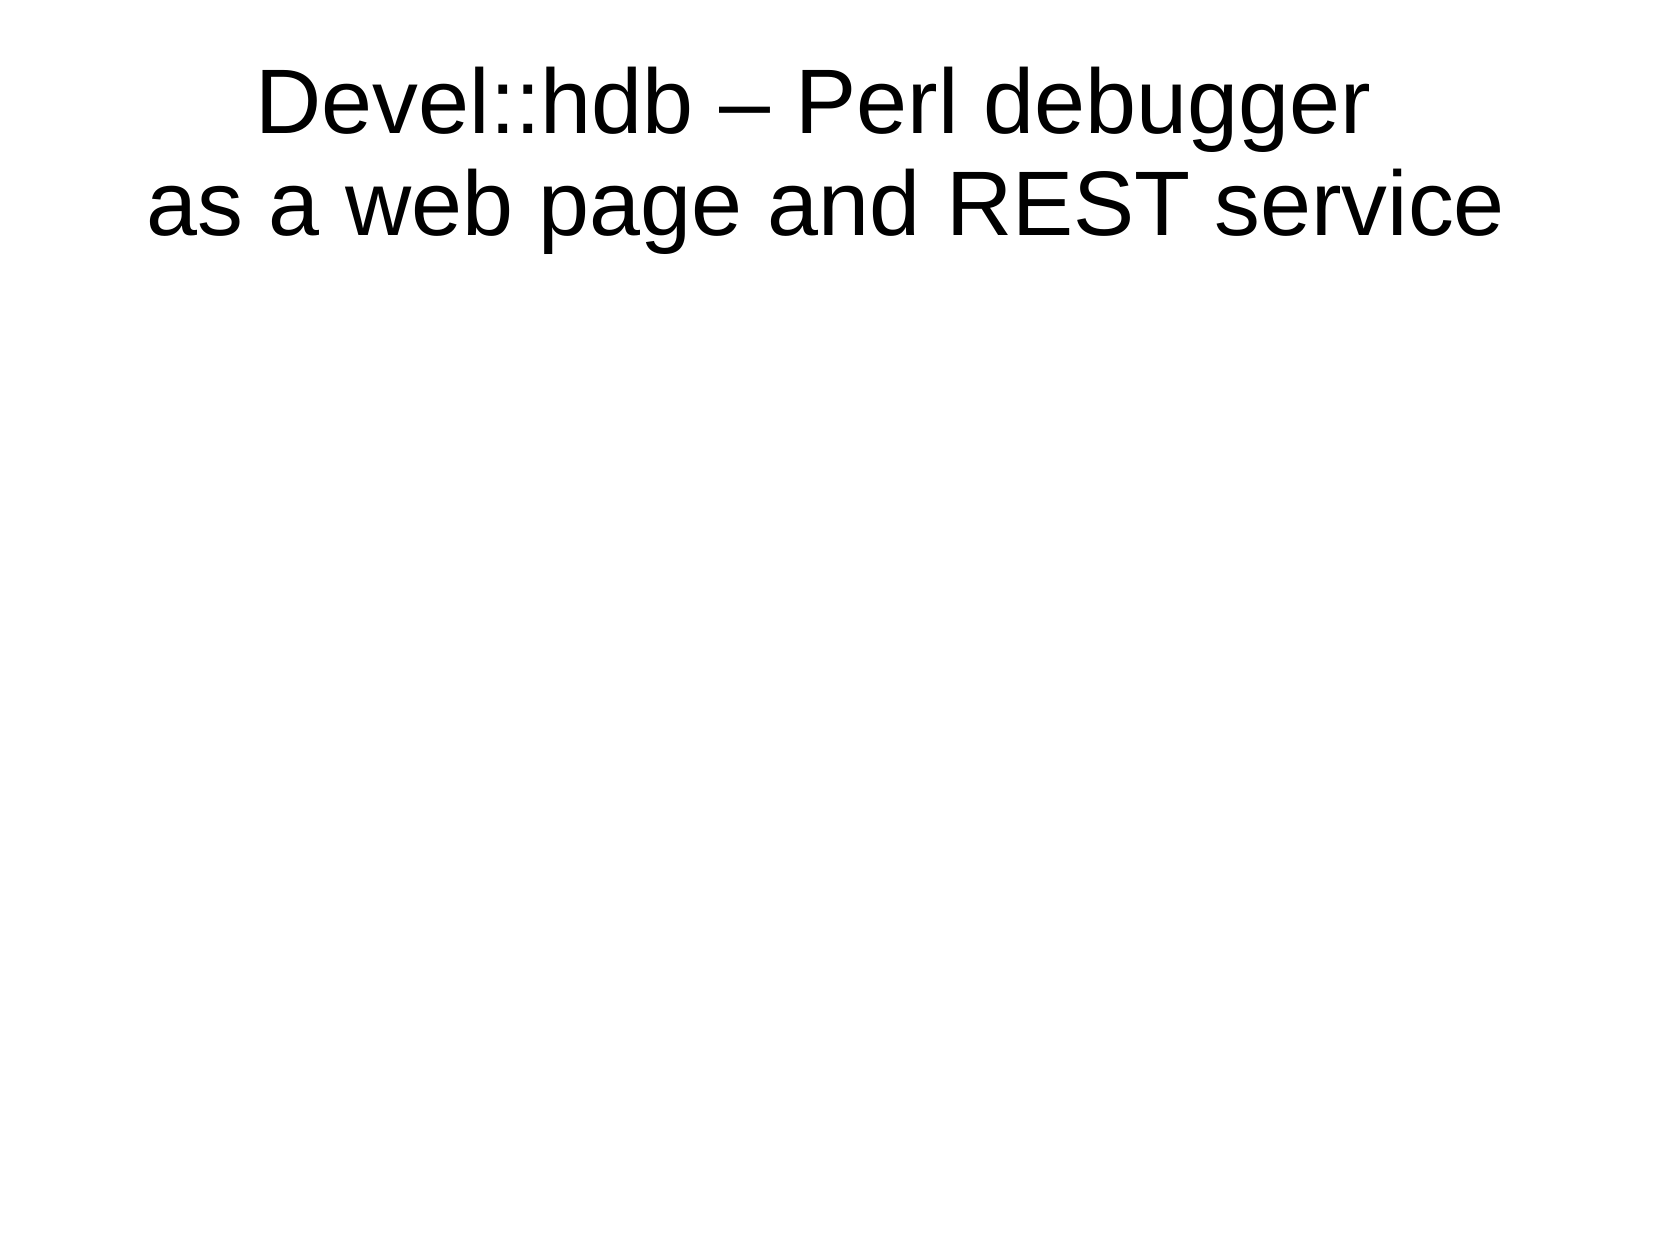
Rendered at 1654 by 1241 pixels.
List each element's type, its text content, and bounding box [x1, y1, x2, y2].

title Devel::hdb – Perl debugger as a web page and REST service [82, 49, 1571, 257]
